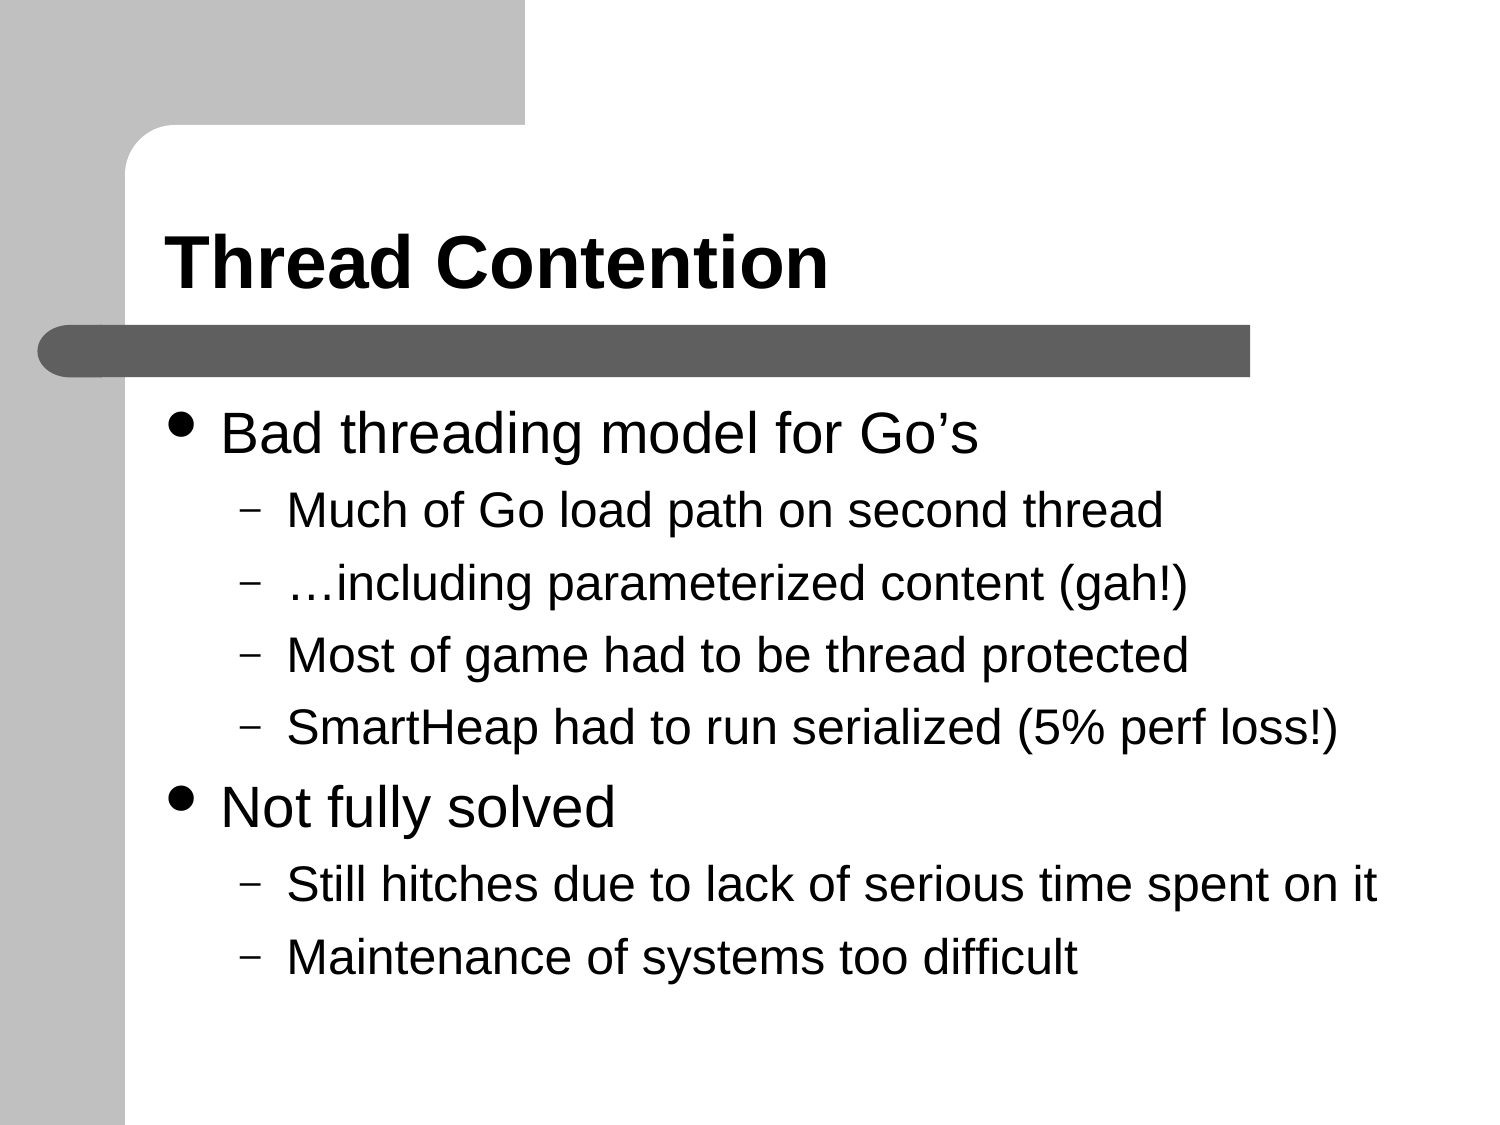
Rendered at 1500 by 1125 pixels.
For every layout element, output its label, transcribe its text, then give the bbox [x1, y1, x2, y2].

list Bad threading model for Go’s Much of Go load path on second thread …including parameterized content (gah!) Most of game had to be thread protected SmartHeap had to run serialized (5% perf loss!) Not fully solved Still hitches due to lack of serious time spent on it Maintenance of systems too difficult [149, 387, 1463, 1000]
title Thread Contention [149, 124, 1463, 313]
